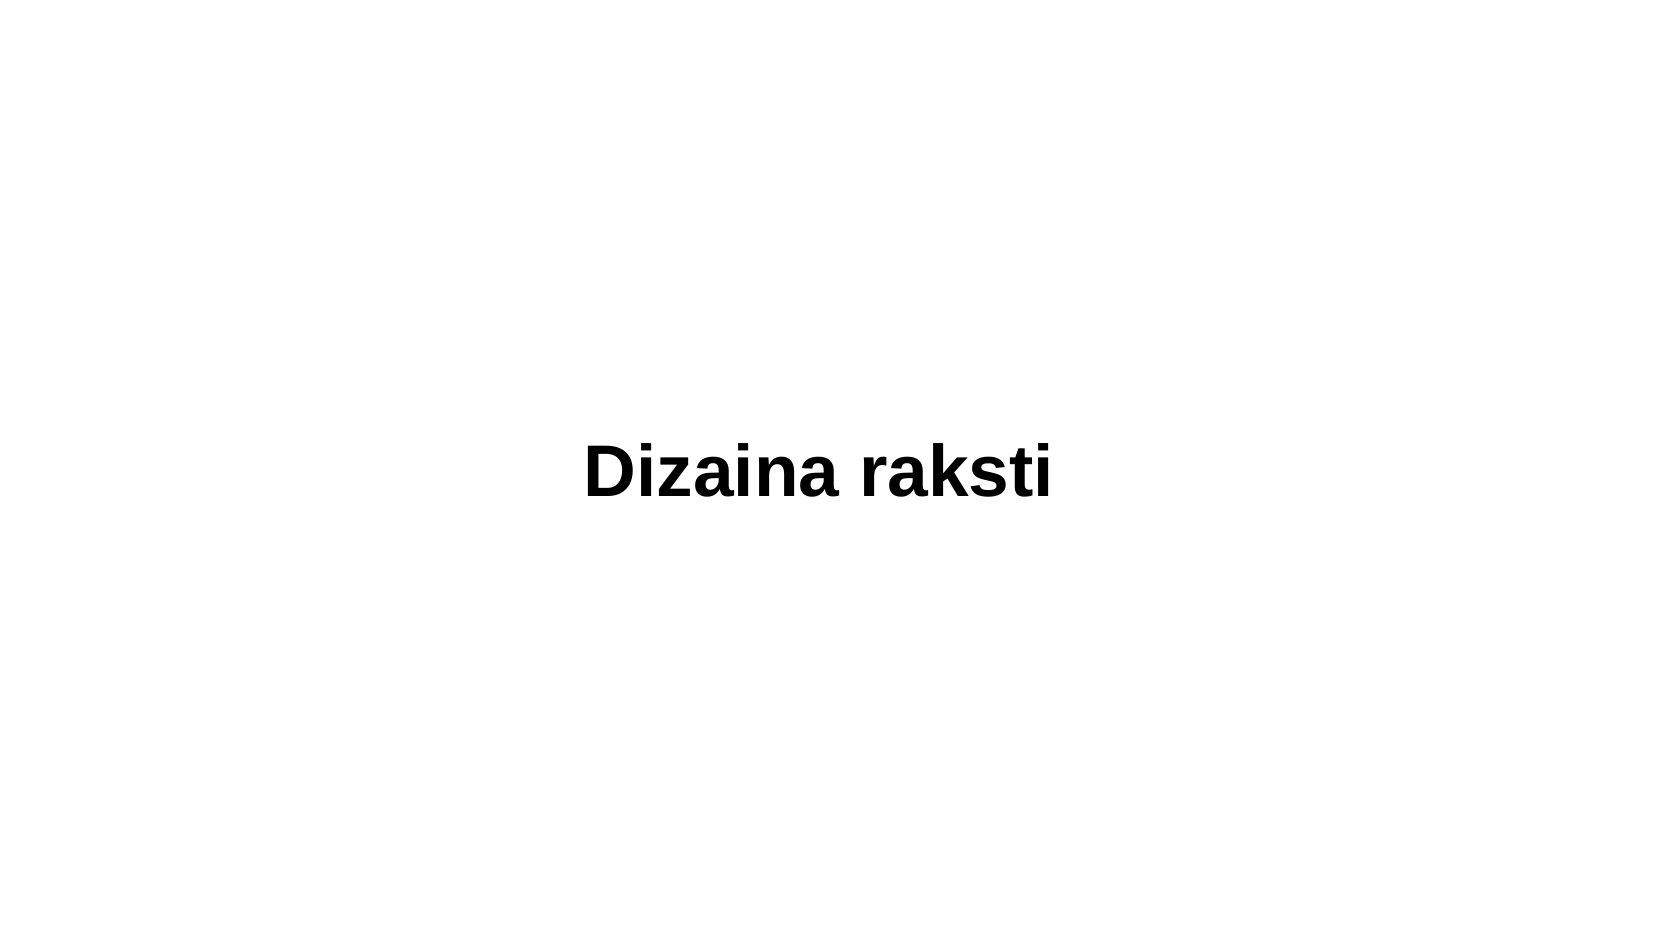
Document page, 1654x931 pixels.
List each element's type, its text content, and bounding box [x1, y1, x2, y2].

title Dizaina raksti [75, 393, 1564, 550]
